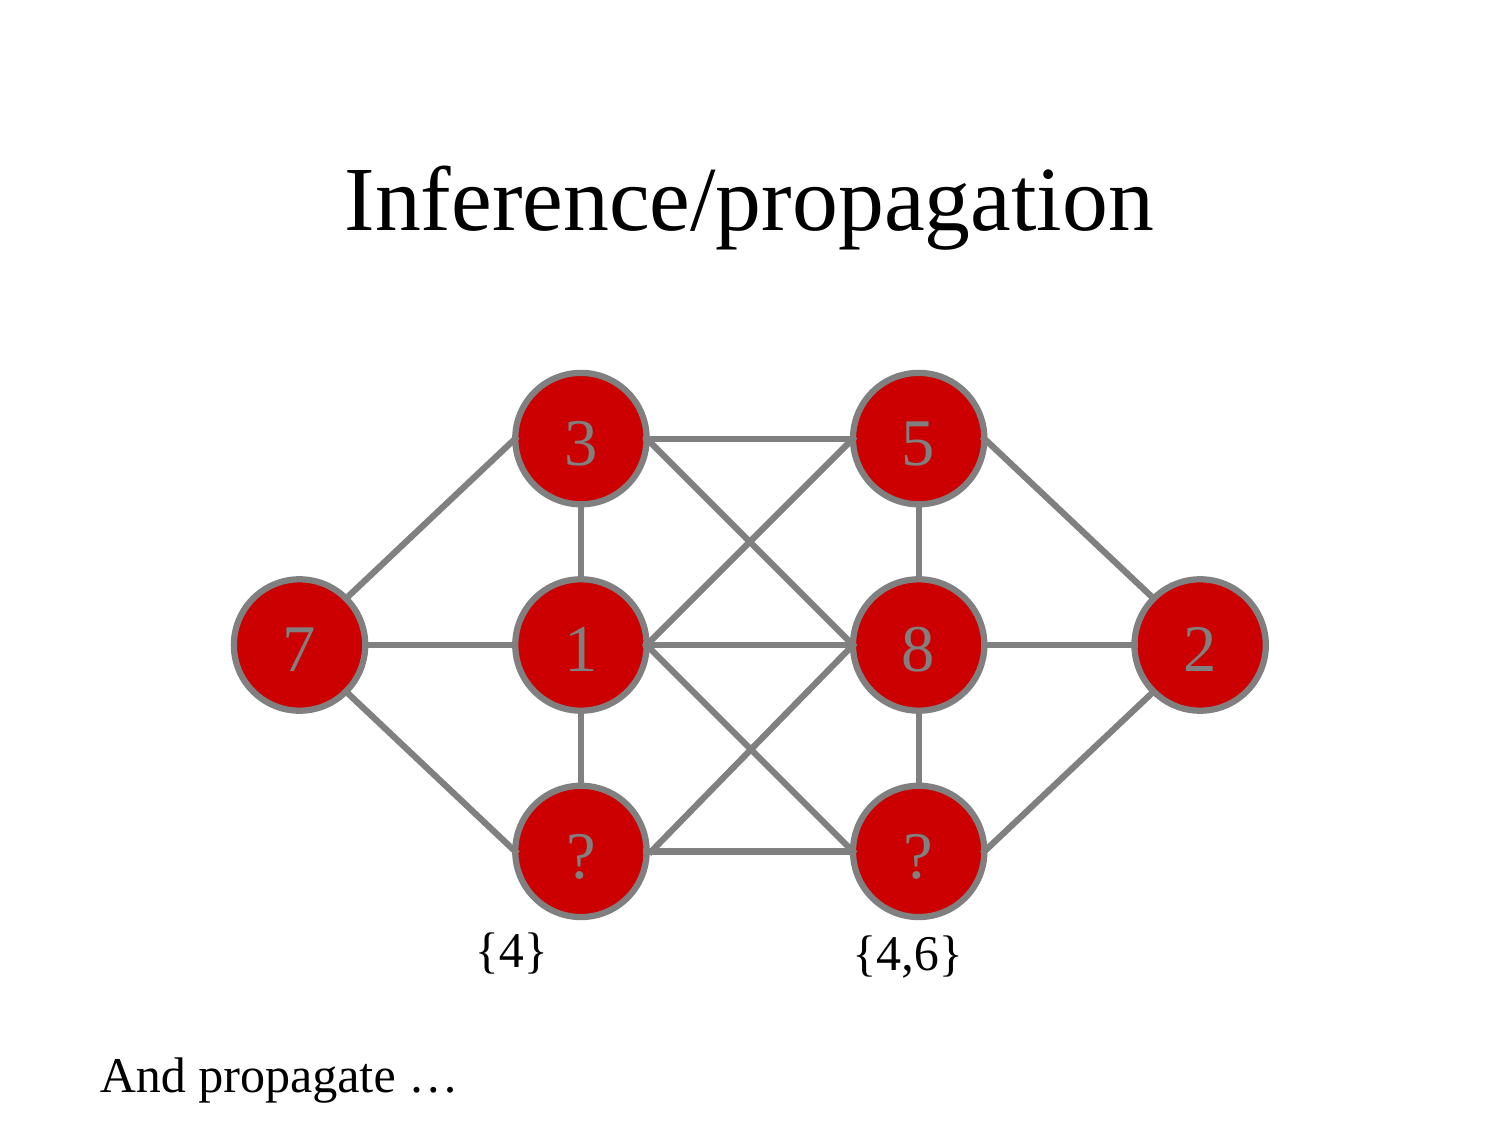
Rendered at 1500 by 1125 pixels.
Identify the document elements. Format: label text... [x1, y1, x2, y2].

text_box 3 [515, 372, 647, 505]
text_box ? [853, 785, 985, 912]
text_box ? [515, 785, 647, 918]
text_box 8 [853, 579, 985, 711]
text_box 1 [515, 579, 647, 711]
text_box And propagate … [85, 1034, 474, 1111]
text_box {4} [460, 909, 563, 986]
text_box {4,6} [837, 912, 1038, 988]
text_box 7 [233, 579, 366, 711]
title Inference/propagation [112, 99, 1388, 288]
text_box 5 [853, 372, 985, 505]
text_box 2 [1134, 579, 1266, 711]
